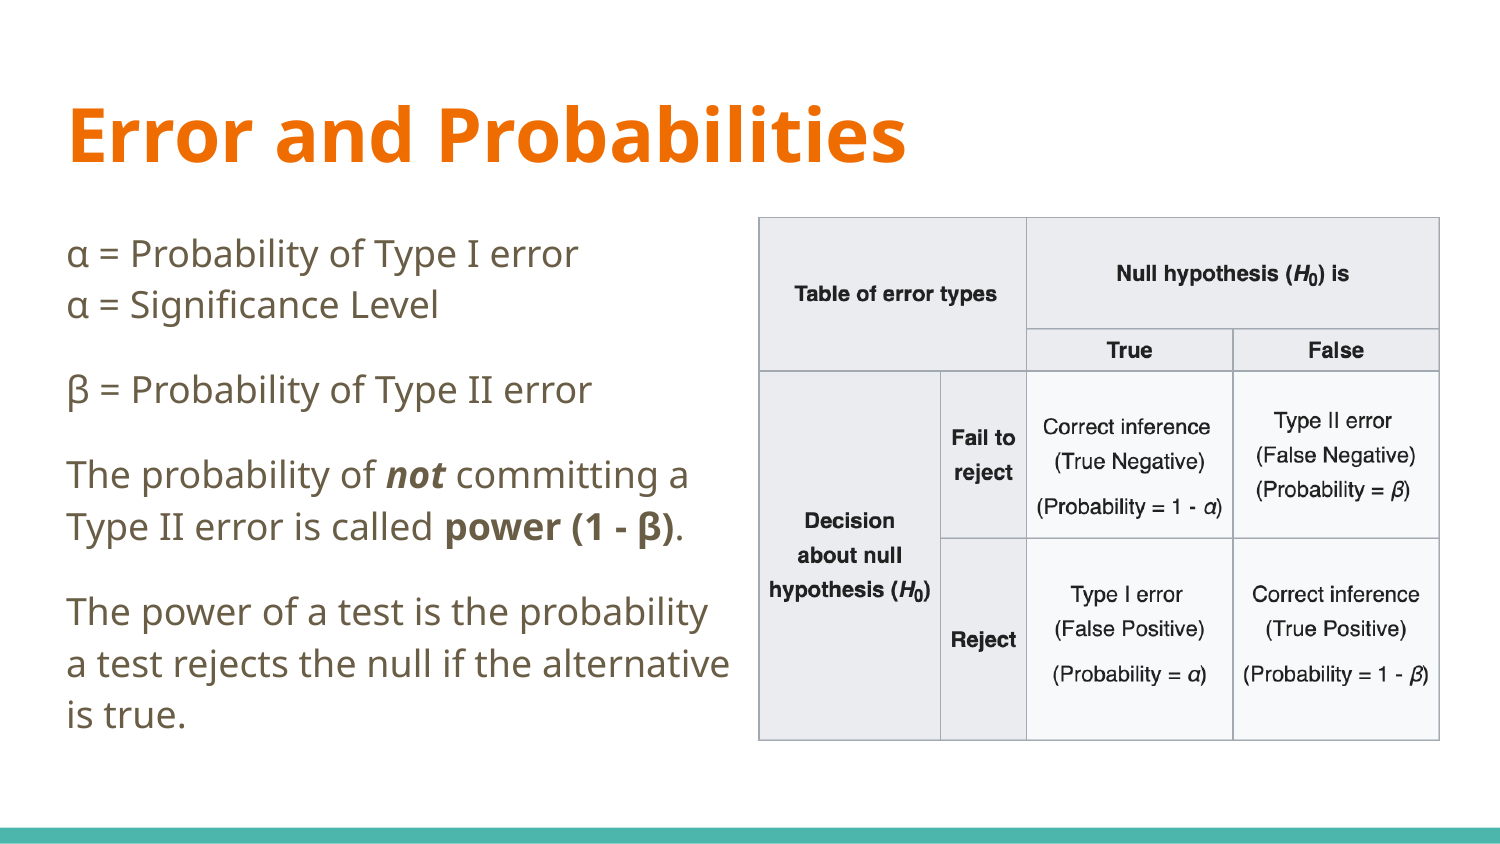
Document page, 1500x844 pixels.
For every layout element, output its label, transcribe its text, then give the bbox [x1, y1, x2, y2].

picture [747, 207, 1449, 750]
title Error and Probabilities [51, 72, 1449, 189]
list α = Probability of Type I error α = Significance Level β = Probability of Type II error The probability of not committing a Type II error is called power (1 - β). The power of a test is the probability a test rejects the null if the alternative is true. [51, 207, 747, 750]
